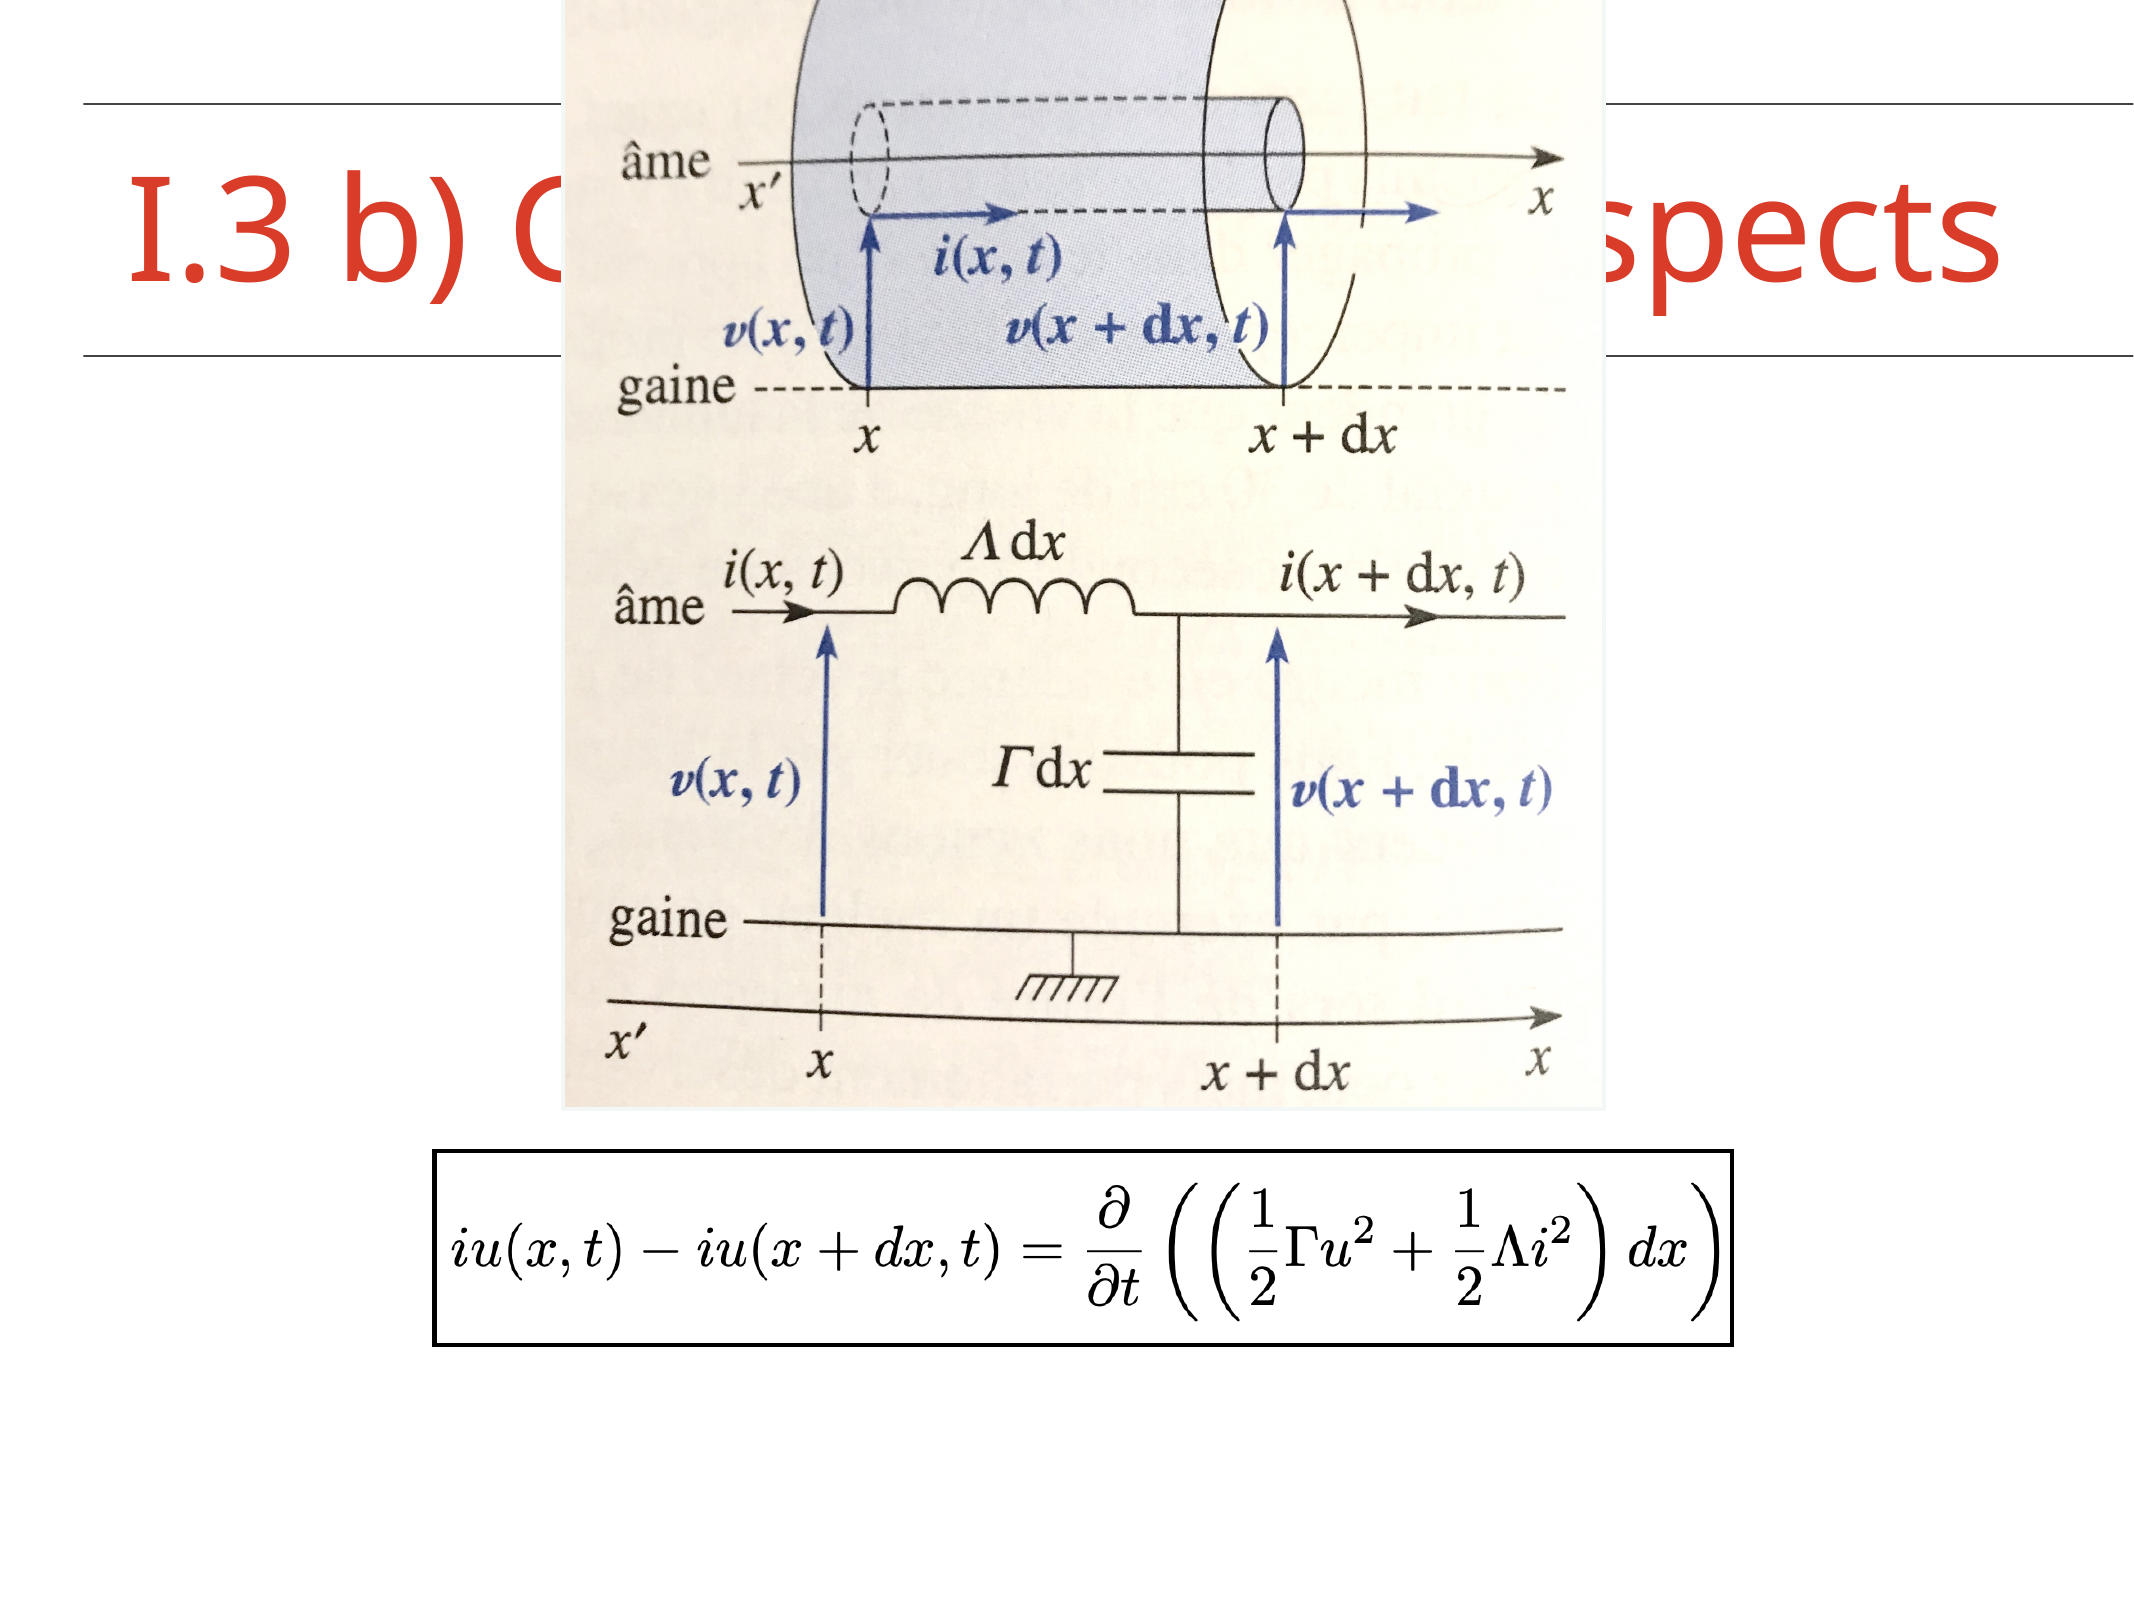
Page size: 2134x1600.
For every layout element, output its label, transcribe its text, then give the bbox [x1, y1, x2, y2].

picture [436, 1152, 1731, 1343]
picture [565, 0, 1602, 1108]
text_box I.3 b) Cable coaxial. Aspects énergétiques [83, 131, 561, 452]
text_box I.3 b) Cable coaxial. Aspects énergétiques [1606, 131, 2050, 452]
